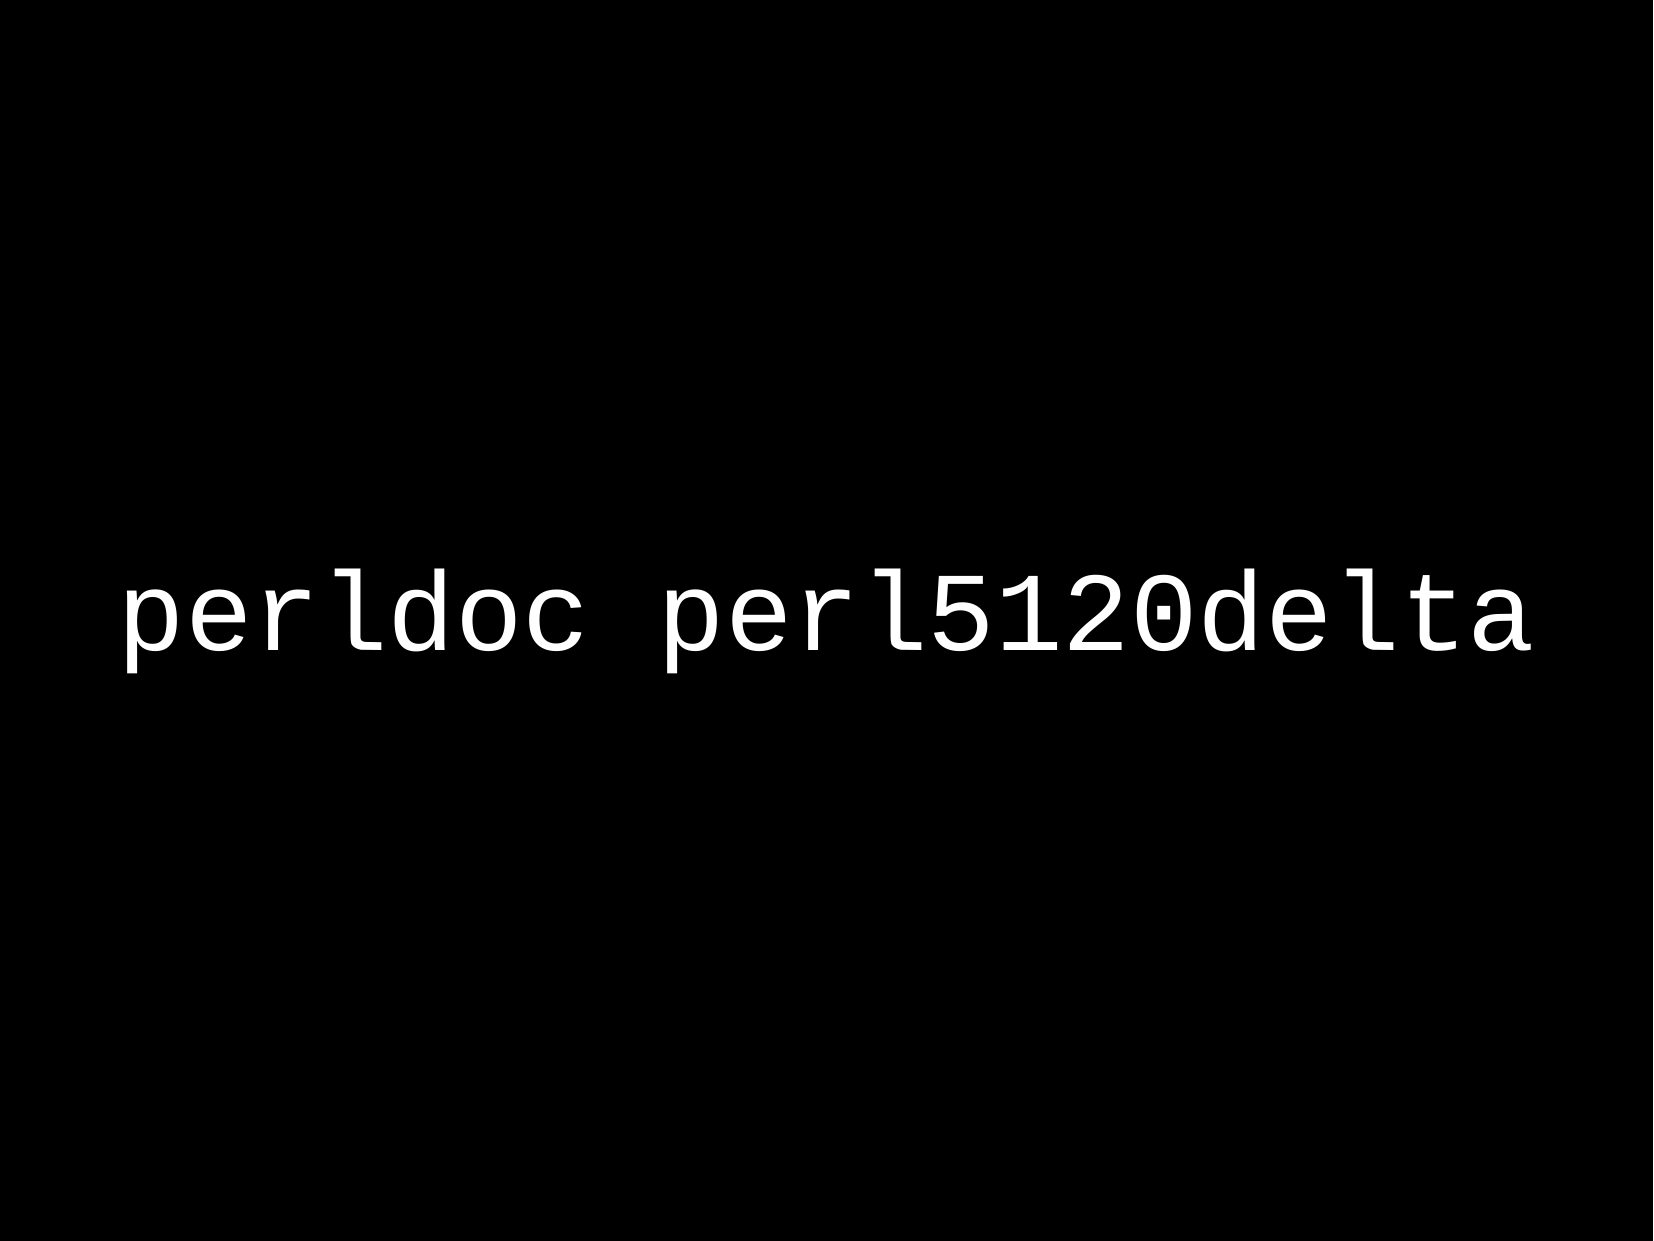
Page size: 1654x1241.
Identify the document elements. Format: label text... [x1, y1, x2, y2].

title perldoc perl5120delta [82, 101, 1571, 1140]
